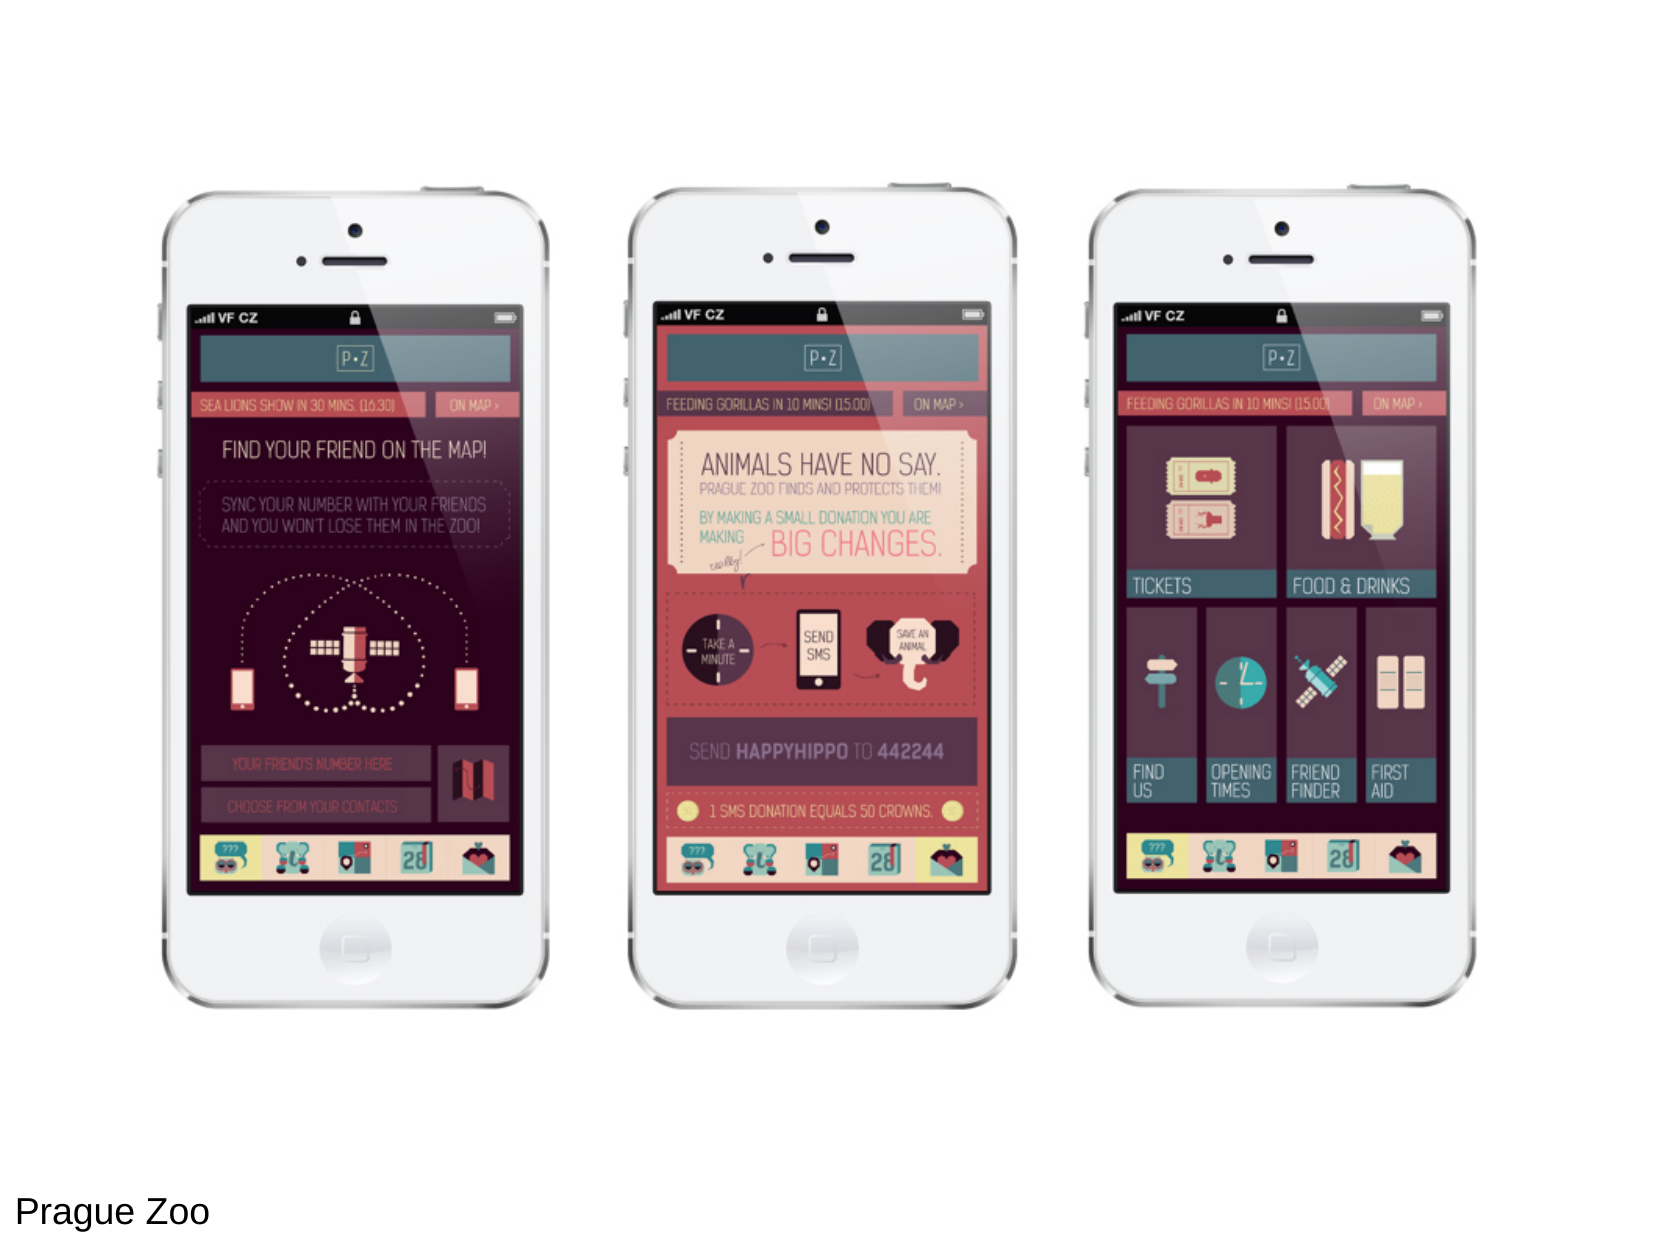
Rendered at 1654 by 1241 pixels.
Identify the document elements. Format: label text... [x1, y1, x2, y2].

text_box Prague Zoo [0, 1183, 249, 1241]
picture [17, 103, 1630, 1099]
